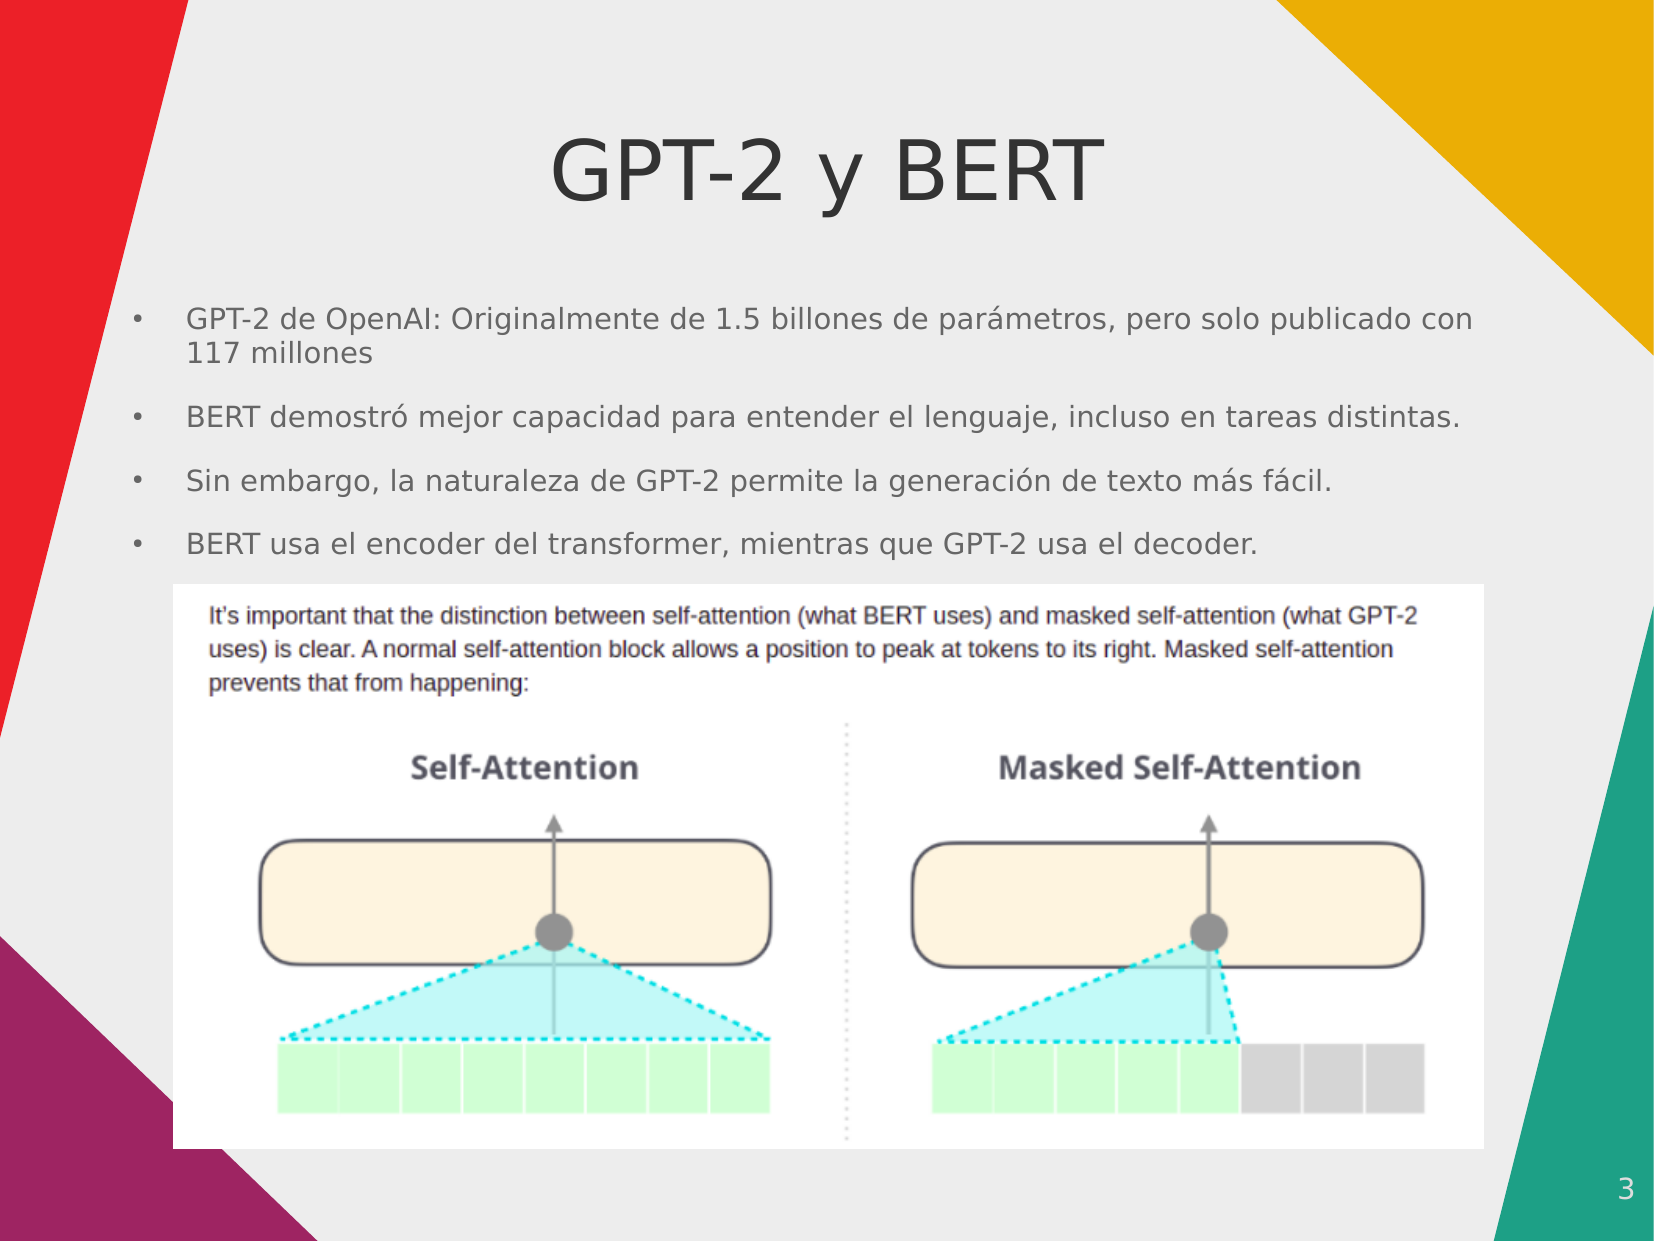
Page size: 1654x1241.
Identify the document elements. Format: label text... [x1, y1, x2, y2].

picture [173, 584, 1484, 1149]
list GPT-2 de OpenAI: Originalmente de 1.5 billones de parámetros, pero solo publicado con 117 millones BERT demostró mejor capacidad para entender el lenguaje, incluso en tareas distintas. Sin embargo, la naturaleza de GPT-2 permite la generación de texto más fácil. BERT usa el encoder del transformer, mientras que GPT-2 usa el decoder. [114, 302, 1539, 1033]
title GPT-2 y BERT [114, 73, 1539, 271]
